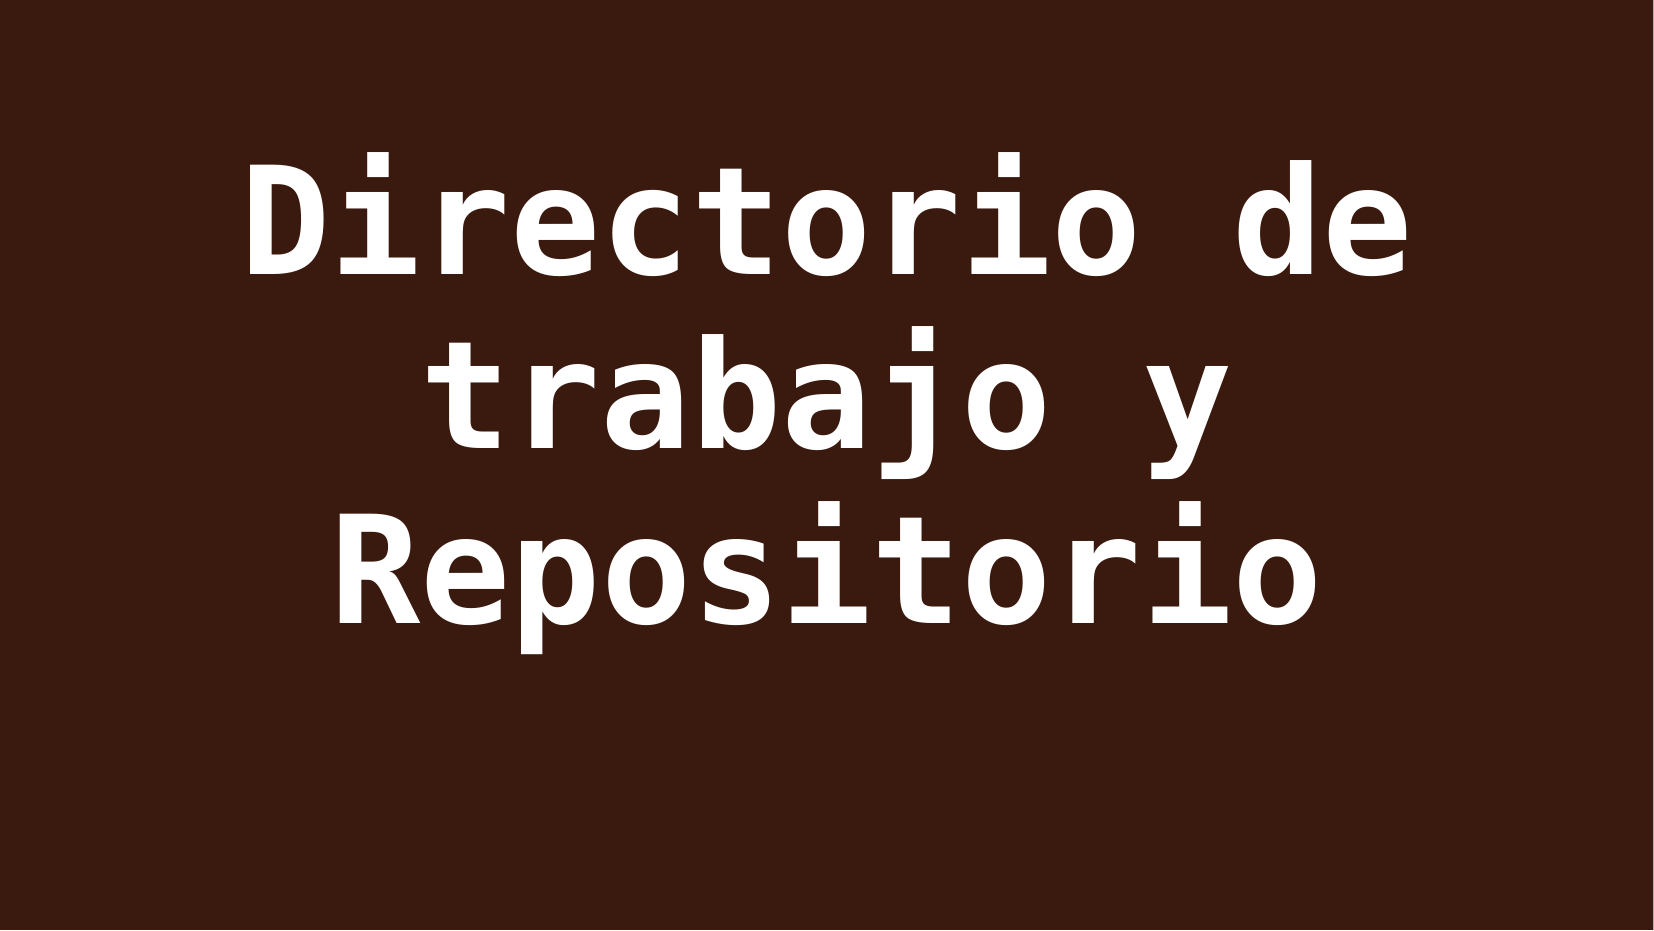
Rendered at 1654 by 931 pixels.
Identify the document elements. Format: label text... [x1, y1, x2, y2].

subtitle Directorio de trabajo y Repositorio [82, 37, 1571, 758]
